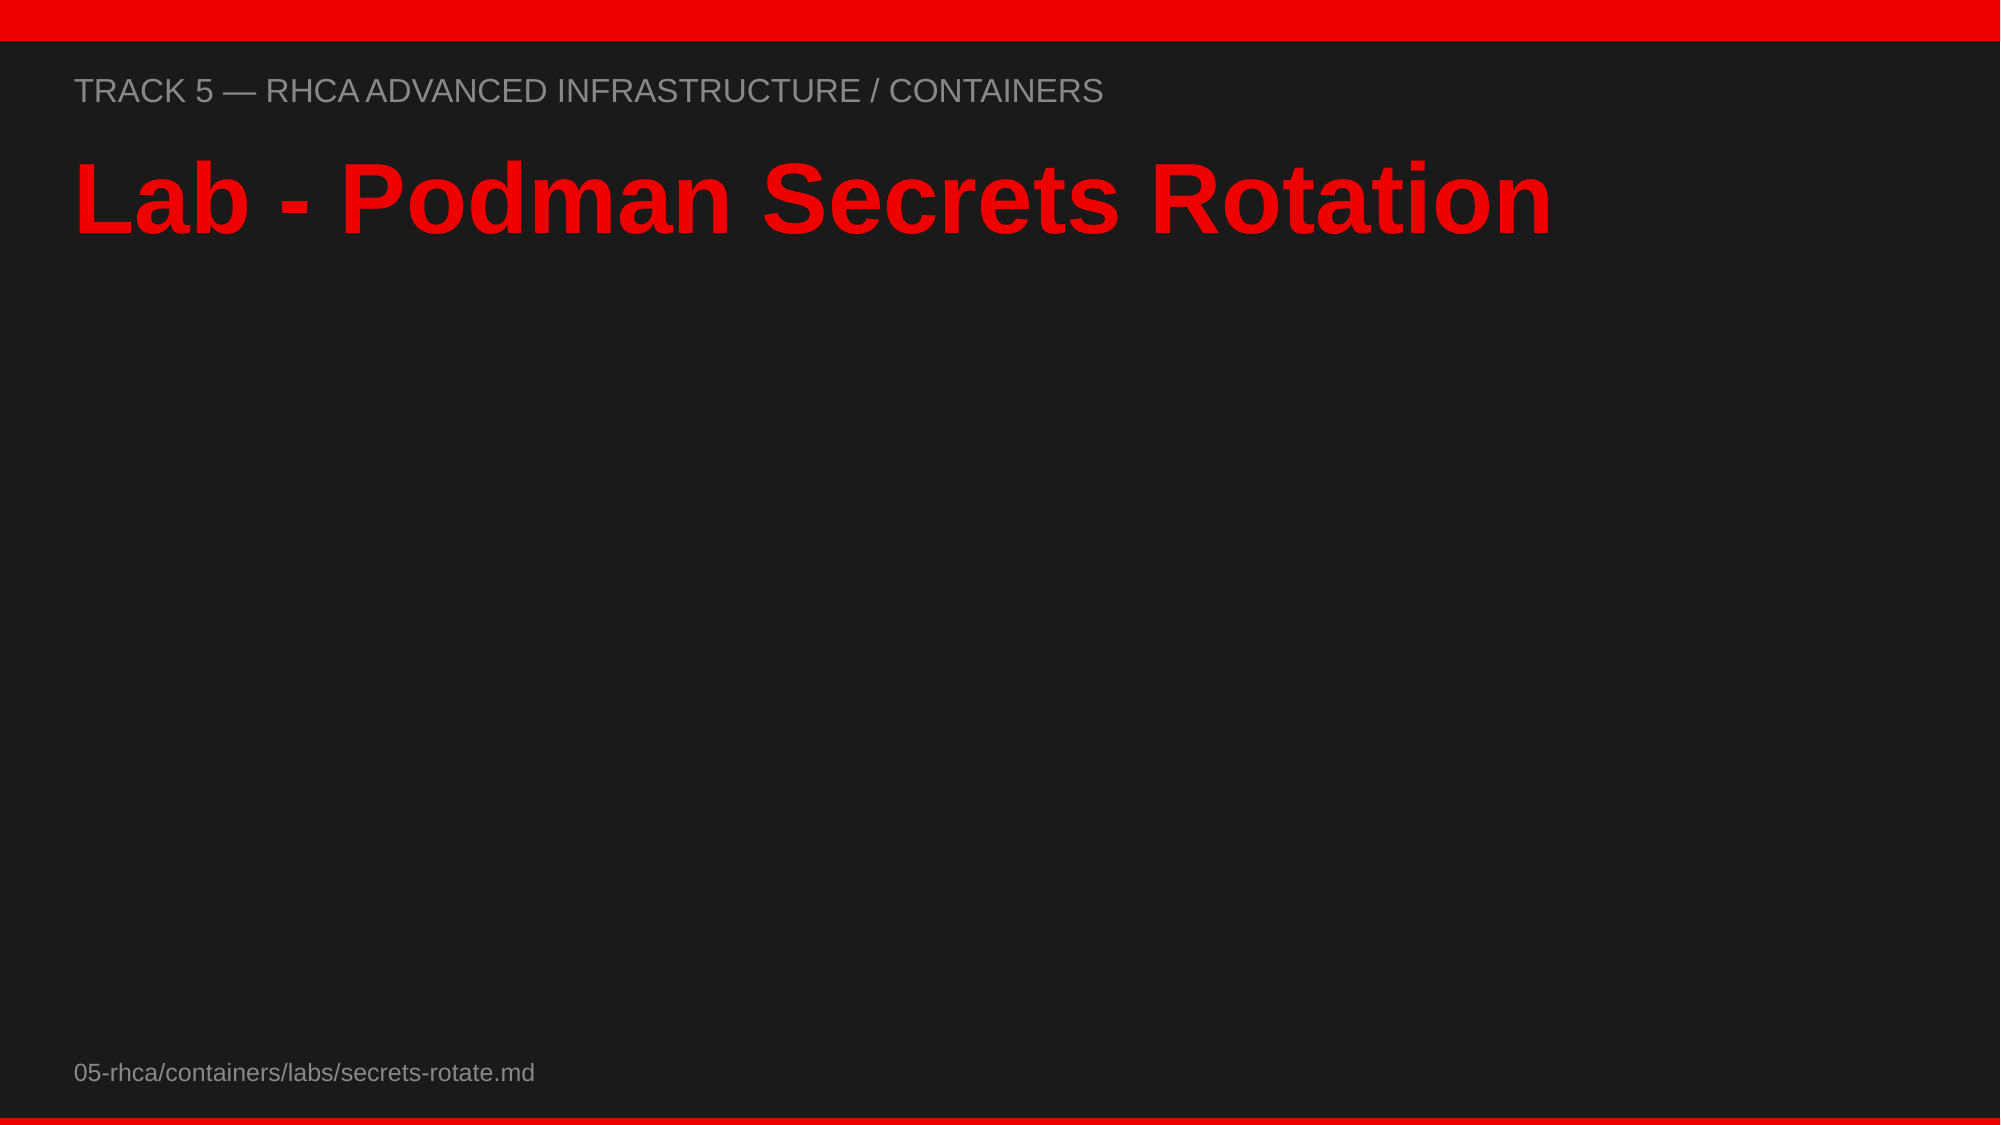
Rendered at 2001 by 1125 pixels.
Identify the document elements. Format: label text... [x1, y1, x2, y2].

text_box 05-rhca/containers/labs/secrets-rotate.md [59, 1051, 1942, 1093]
text_box TRACK 5 — RHCA ADVANCED INFRASTRUCTURE / CONTAINERS [59, 64, 1942, 119]
text_box [0, 1117, 2001, 1125]
text_box Lab - Podman Secrets Rotation [59, 135, 1942, 461]
text_box [0, 0, 2001, 42]
